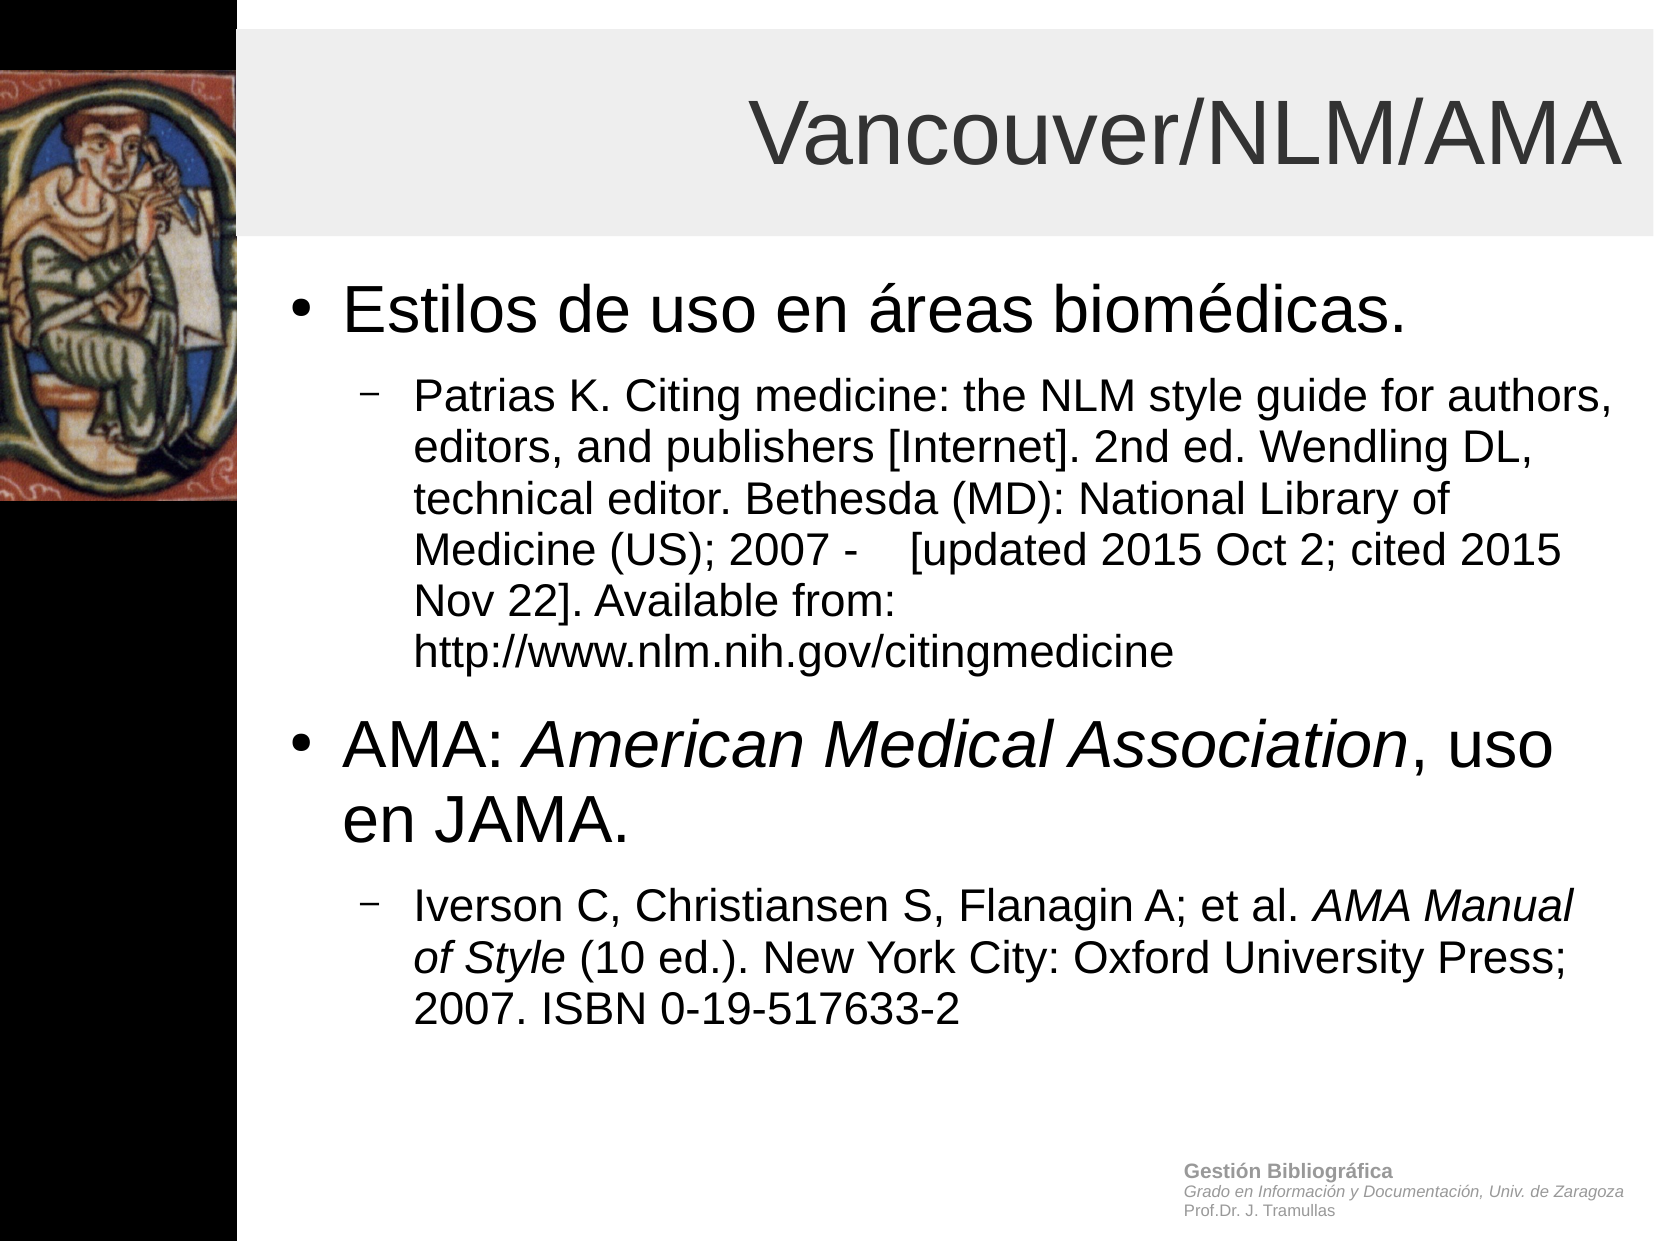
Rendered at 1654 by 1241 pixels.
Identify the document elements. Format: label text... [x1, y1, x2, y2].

title Vancouver/NLM/AMA [236, 29, 1654, 237]
picture [0, 70, 237, 501]
list Estilos de uso en áreas biomédicas. Patrias K. Citing medicine: the NLM style guide for authors, editors, and publishers [Internet]. 2nd ed. Wendling DL, technical editor. Bethesda (MD): National Library of Medicine (US); 2007 - [updated 2015 Oct 2; cited 2015 Nov 22]. Available from: http://www.nlm.nih.gov/citingmedicine AMA: American Medical Association, uso en JAMA. Iverson C, Christiansen S, Flanagin A; et al. AMA Manual of Style (10 ed.). New York City: Oxford University Press; 2007. ISBN 0-19-517633-2 [271, 271, 1619, 1134]
